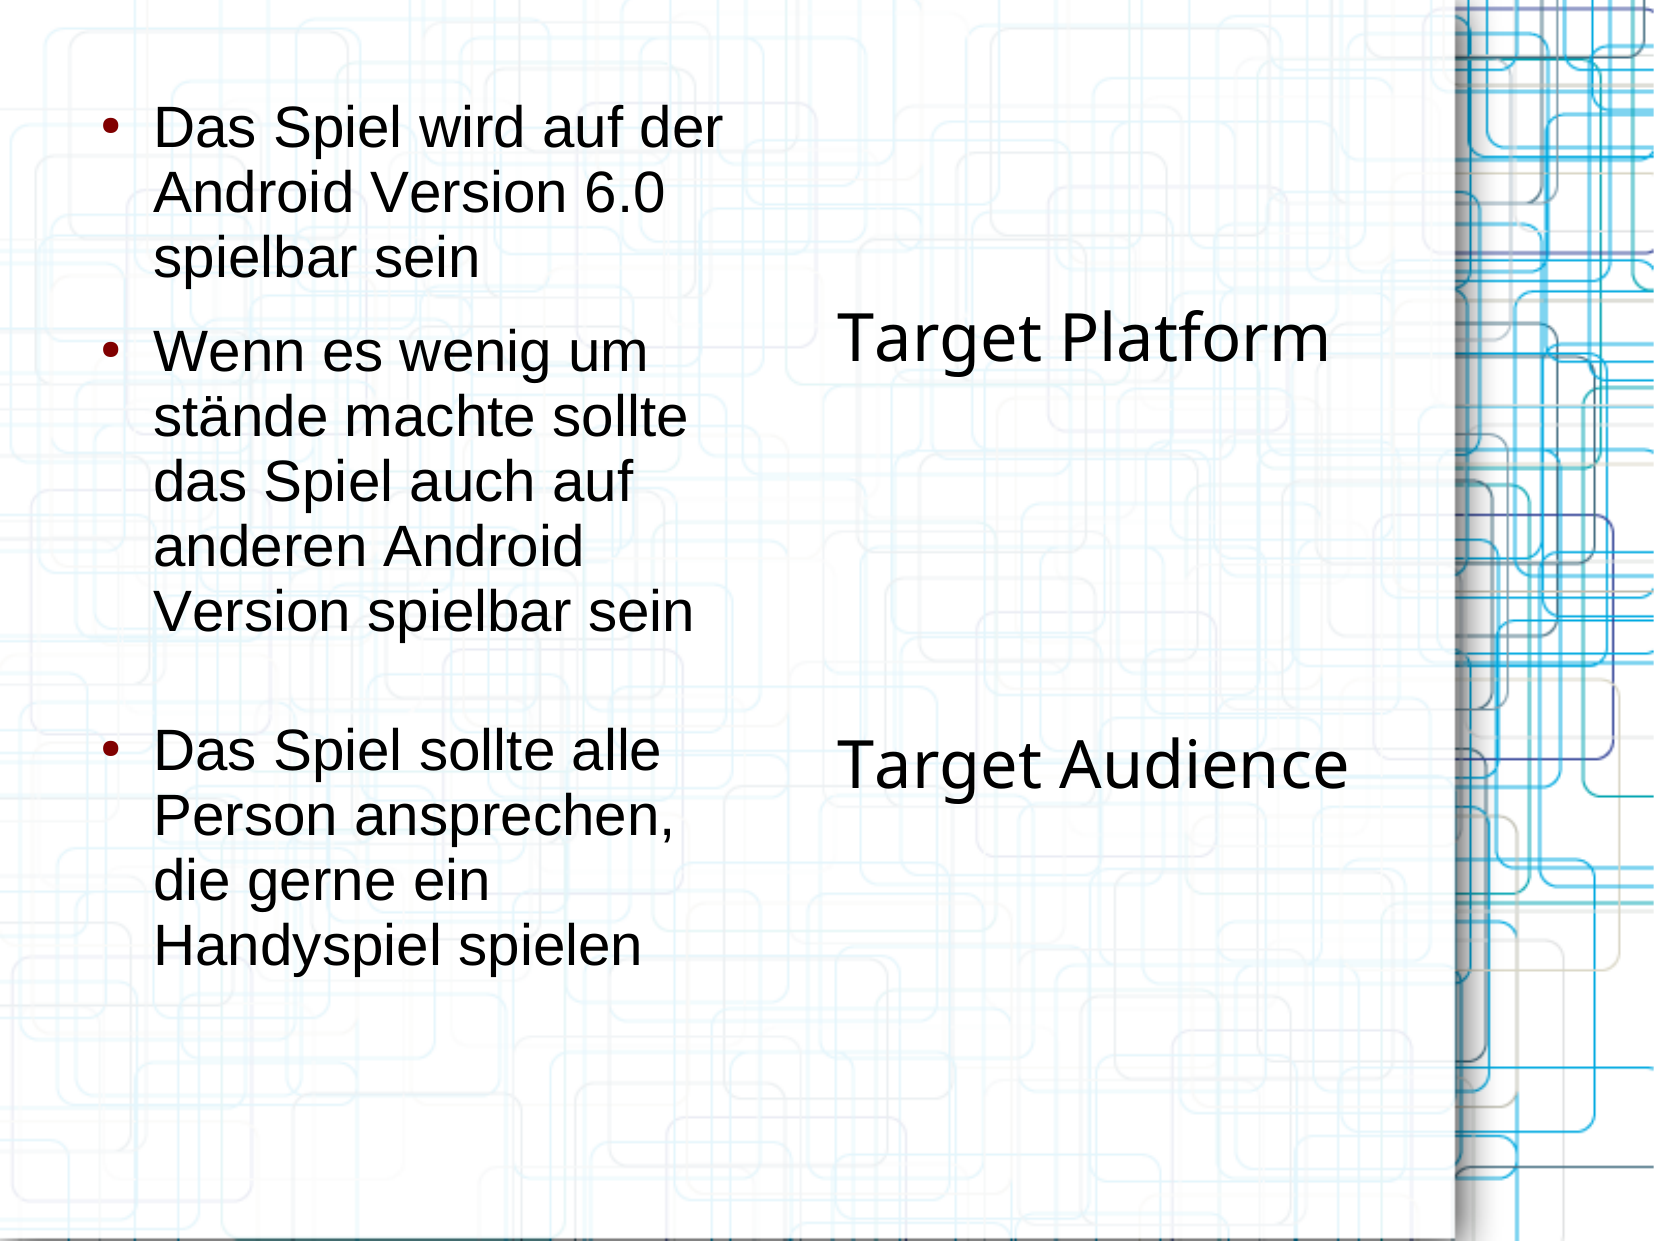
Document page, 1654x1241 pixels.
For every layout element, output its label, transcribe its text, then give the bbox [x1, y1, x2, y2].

picture [0, 0, 1654, 1241]
list Das Spiel sollte alle Person ansprechen, die gerne ein Handyspiel spielen [82, 717, 734, 1109]
list Target Platform [766, 290, 1418, 681]
list Target Audience [766, 717, 1418, 1109]
list Das Spiel wird auf der Android Version 6.0 spielbar sein Wenn es wenig um stände machte sollte das Spiel auch auf anderen Android Version spielbar sein [82, 94, 734, 681]
